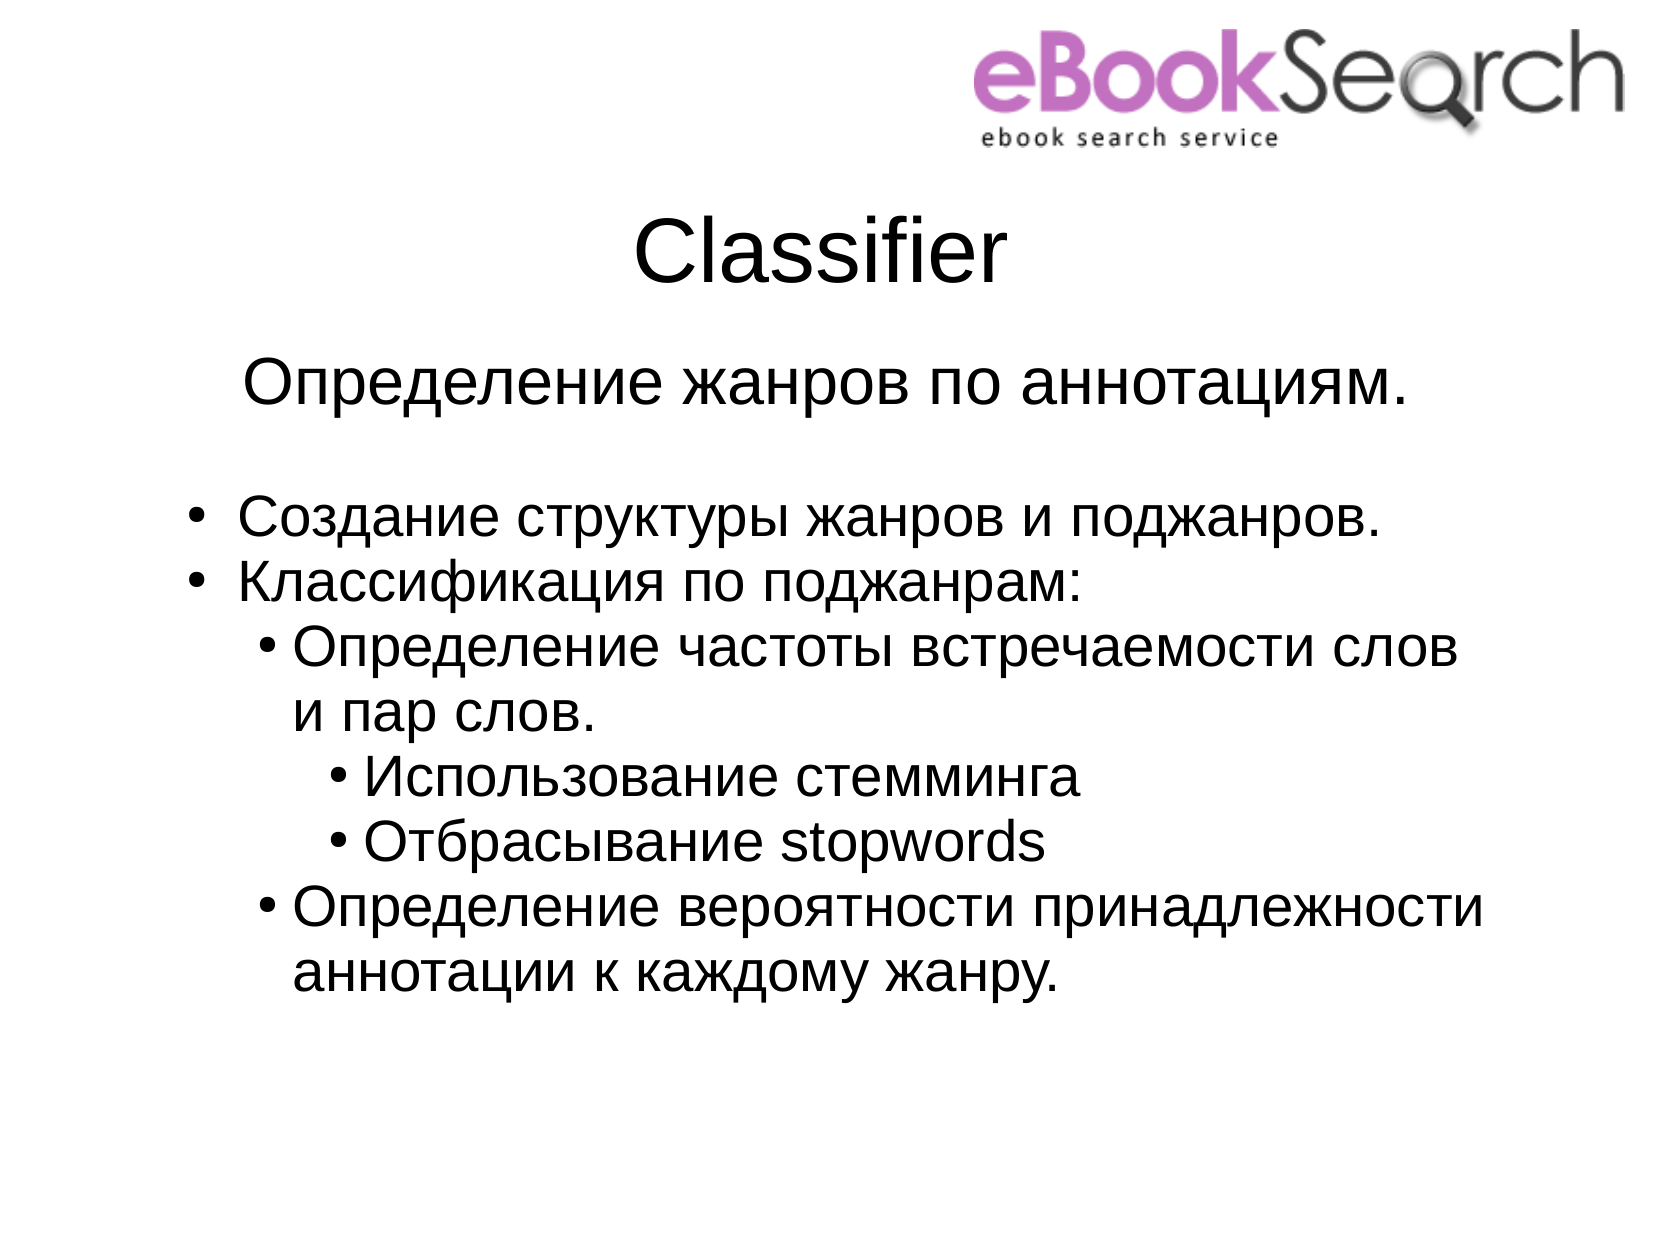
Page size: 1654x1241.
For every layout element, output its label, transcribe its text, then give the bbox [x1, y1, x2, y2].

text_box Определение жанров по аннотациям. Создание структуры жанров и поджанров. Классификация по поджанрам: Определение частоты встречаемости слов и пар слов. Использование стемминга Отбрасывание stopwords Определение вероятности принадлежности аннотации к каждому жанру. [136, 355, 1518, 1119]
picture [974, 29, 1625, 148]
title Classifier [76, 147, 1566, 355]
